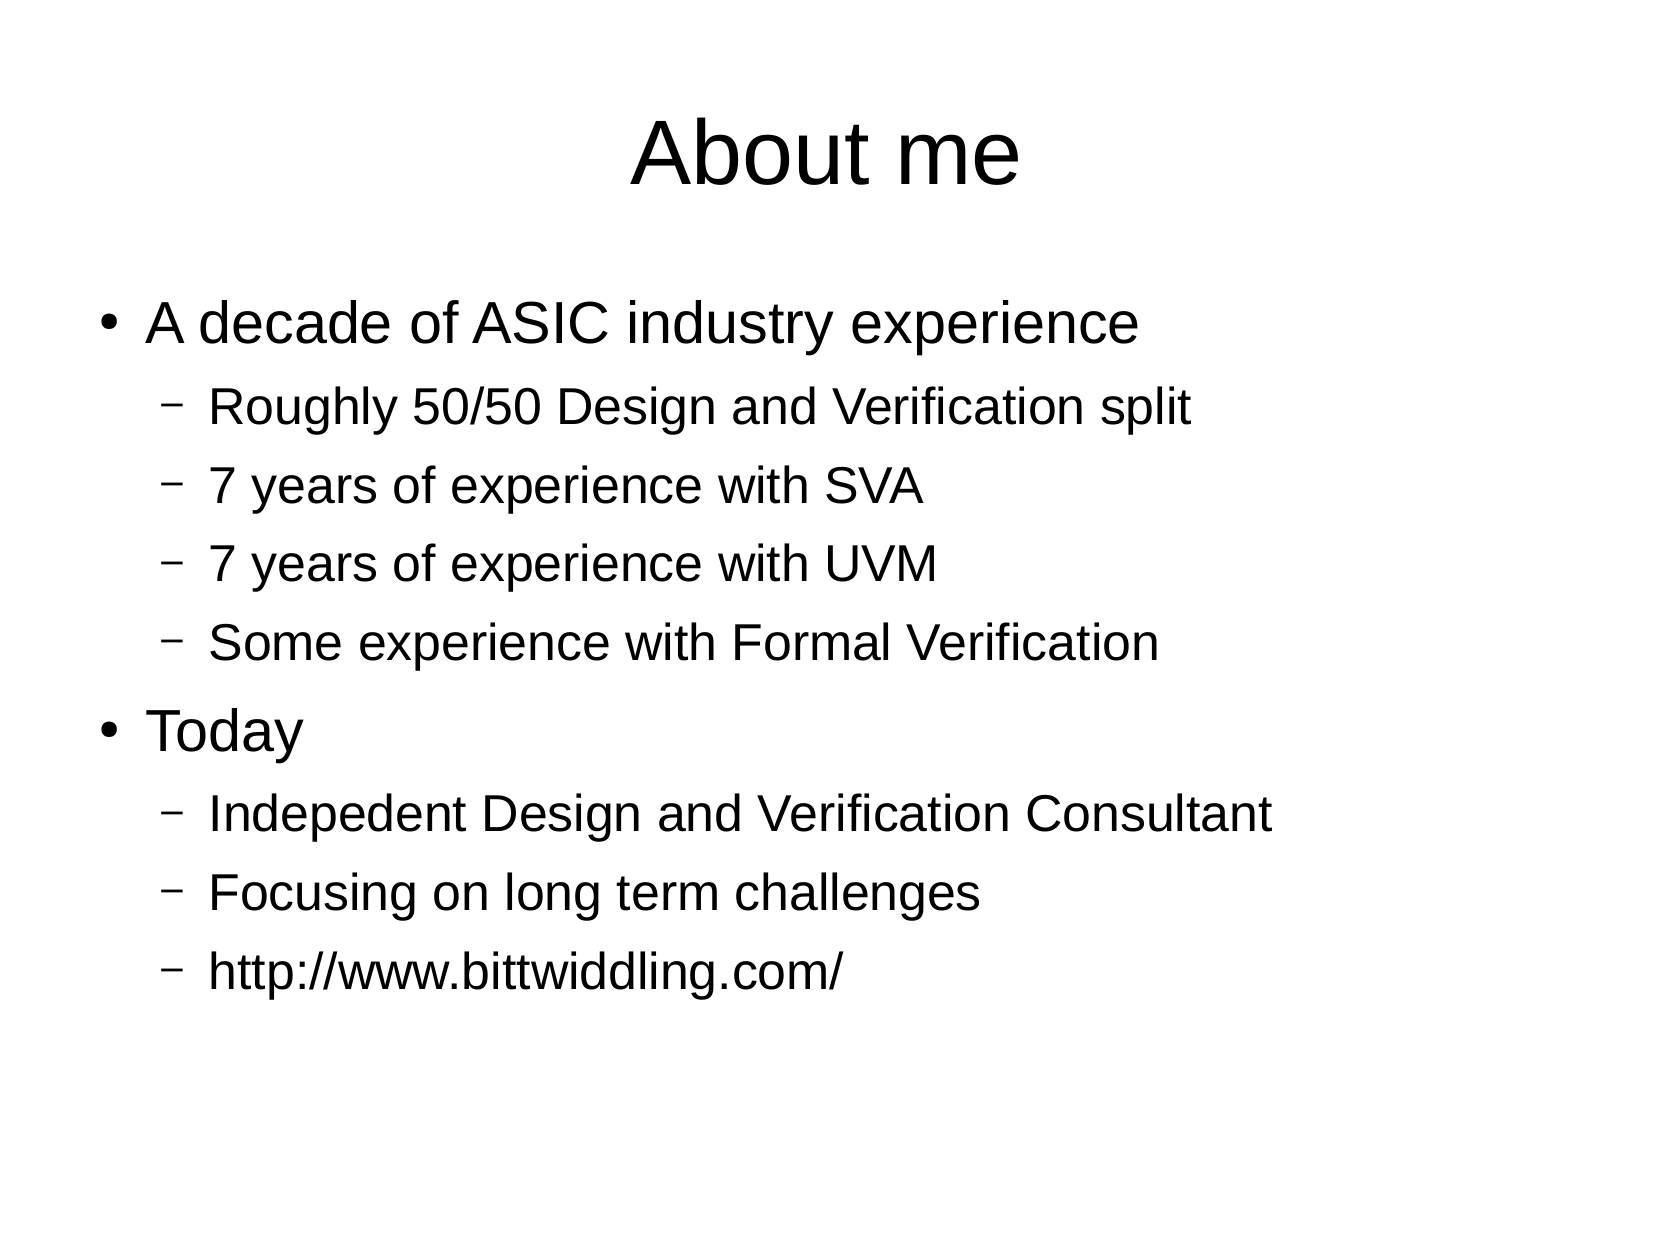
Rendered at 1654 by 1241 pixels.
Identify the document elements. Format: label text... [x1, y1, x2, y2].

list A decade of ASIC industry experience Roughly 50/50 Design and Verification split 7 years of experience with SVA 7 years of experience with UVM Some experience with Formal Verification Today Indepedent Design and Verification Consultant Focusing on long term challenges http://www.bittwiddling.com/ [82, 290, 1571, 1010]
title About me [82, 49, 1571, 257]
